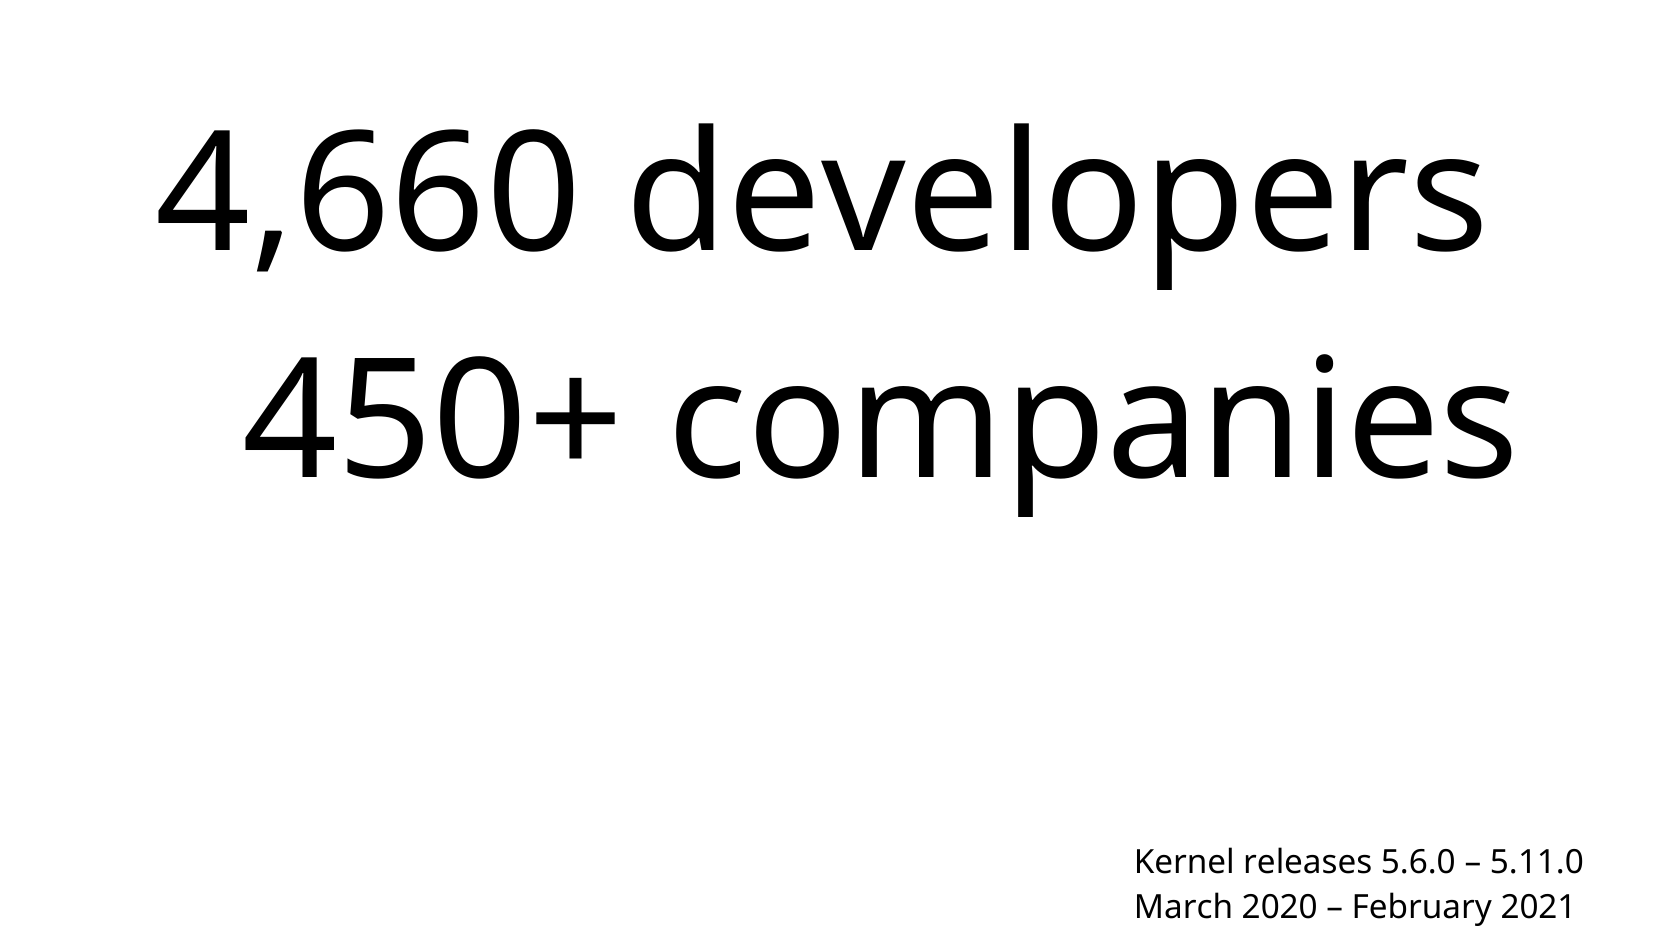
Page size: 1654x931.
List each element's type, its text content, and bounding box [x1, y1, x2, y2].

text_box Kernel releases 5.6.0 – 5.11.0 March 2020 – February 2021 [1119, 830, 1645, 925]
text_box 4,660 developers 450+ companies [140, 65, 1561, 481]
